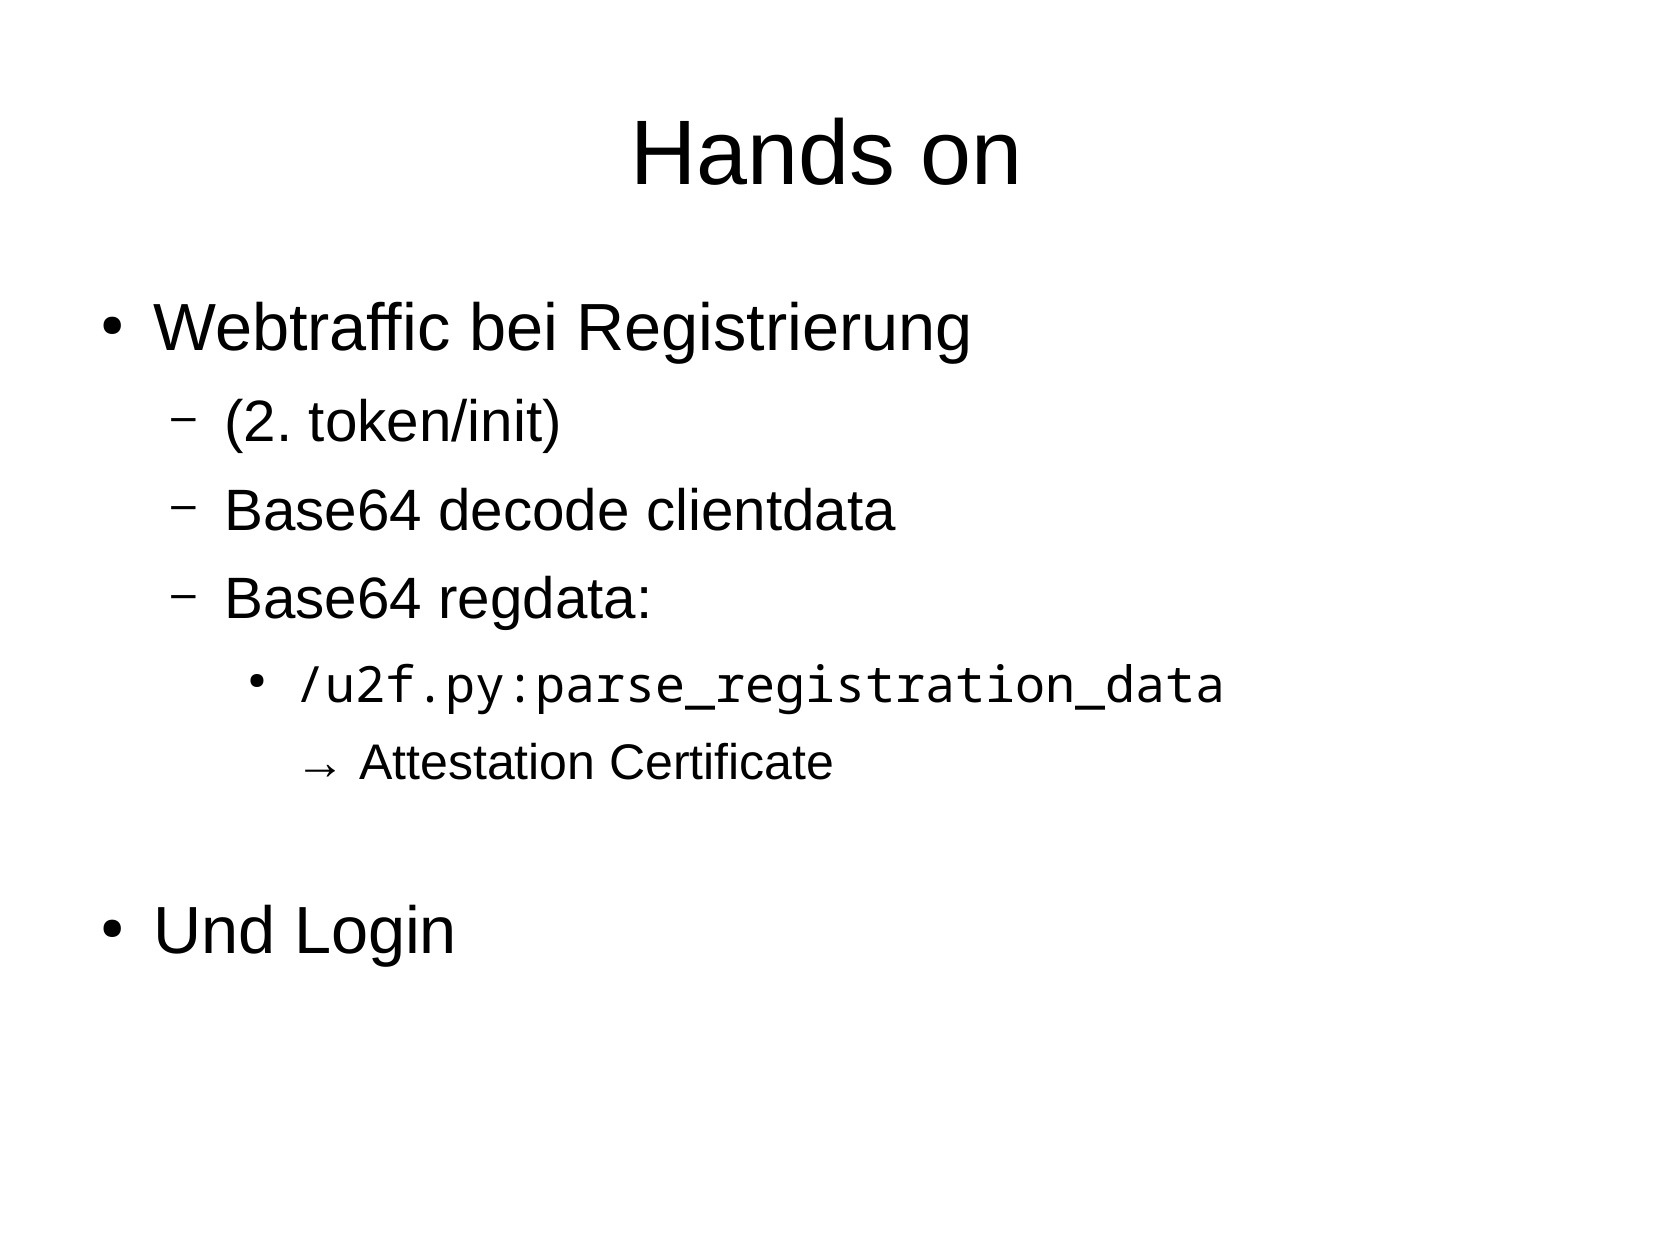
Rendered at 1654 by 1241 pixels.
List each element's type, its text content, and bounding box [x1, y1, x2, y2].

list Webtraffic bei Registrierung (2. token/init) Base64 decode clientdata Base64 regdata: /u2f.py:parse_registration_data → Attestation Certificate Und Login [82, 290, 1571, 1010]
title Hands on [82, 49, 1571, 257]
